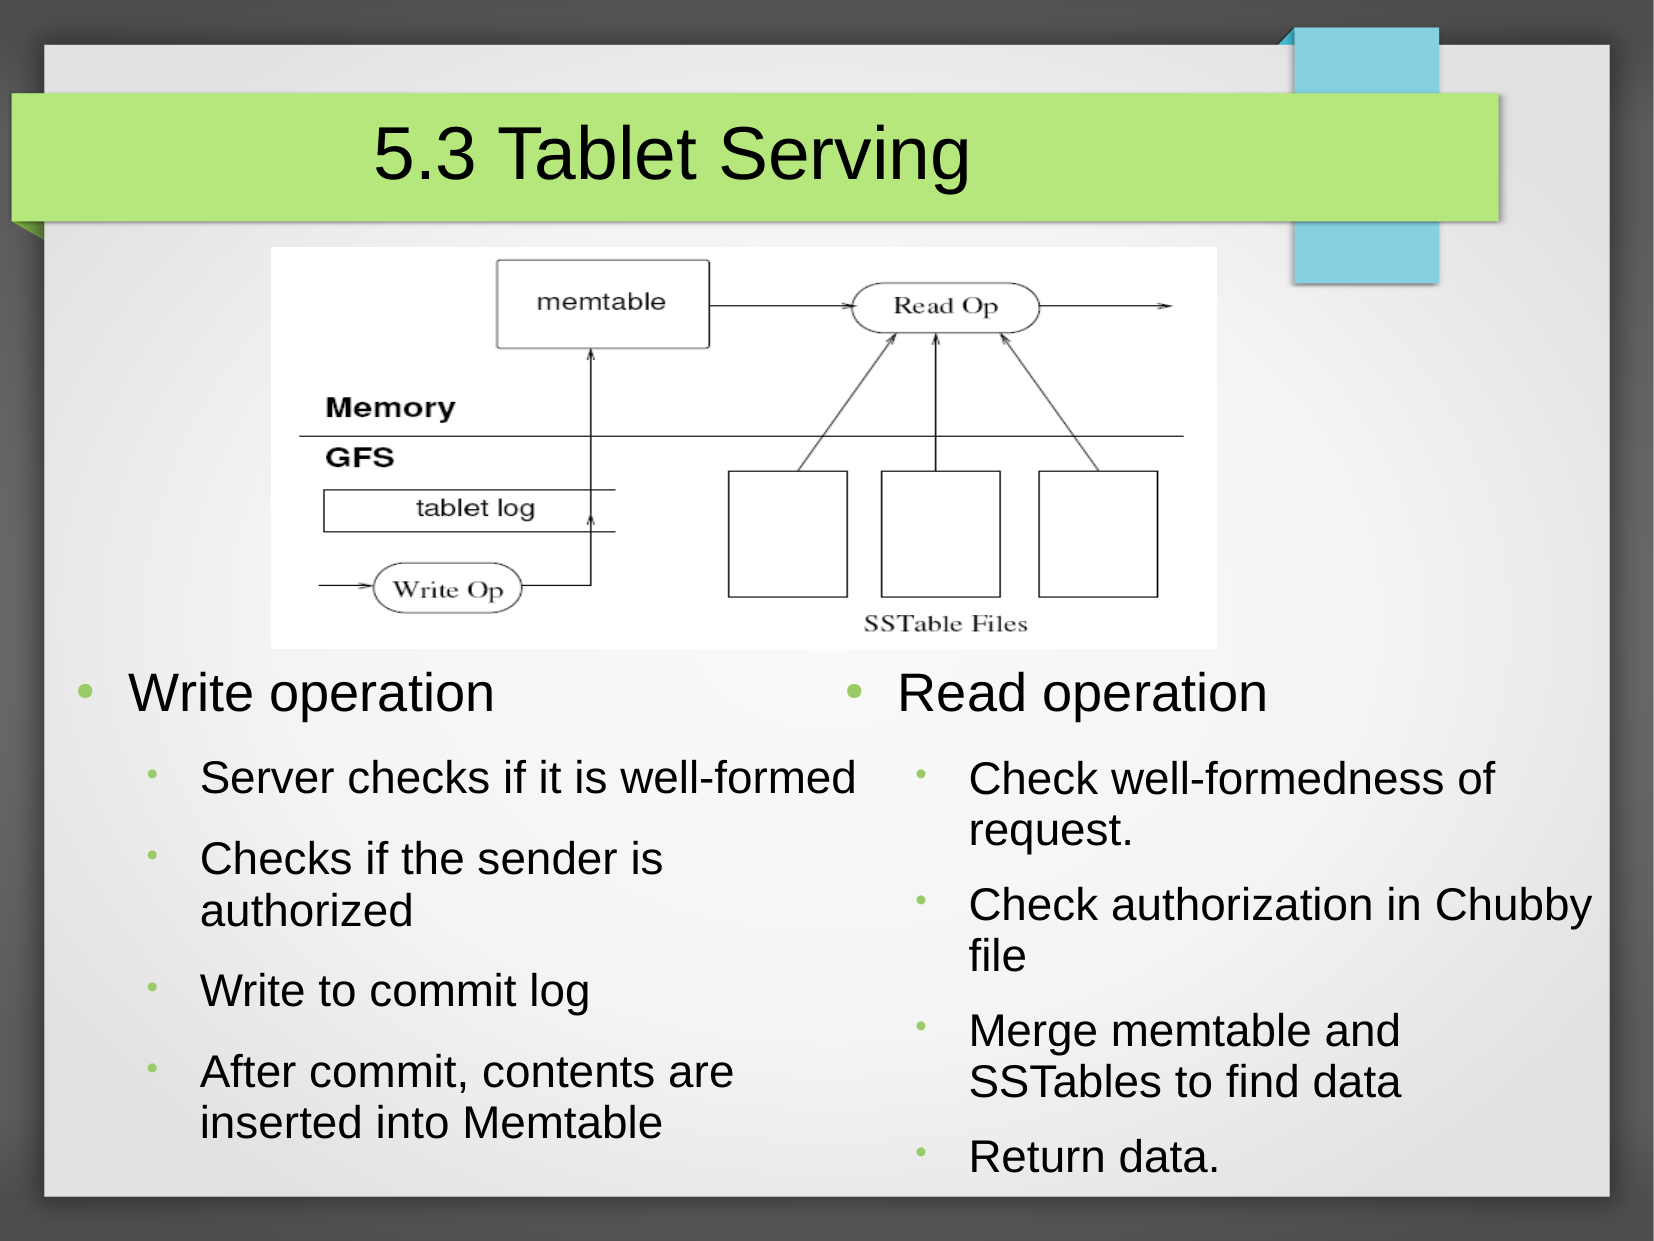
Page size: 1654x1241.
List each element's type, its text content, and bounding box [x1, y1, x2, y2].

list Read operation Check well-formedness of request. Check authorization in Chubby file Merge memtable and SSTables to find data Return data. [826, 662, 1595, 1193]
list Write operation Server checks if it is well-formed Checks if the sender is authorized Write to commit log After commit, contents are inserted into Memtable [57, 662, 875, 1218]
picture [0, 0, 1654, 1241]
title 5.3 Tablet Serving [82, 94, 1264, 213]
